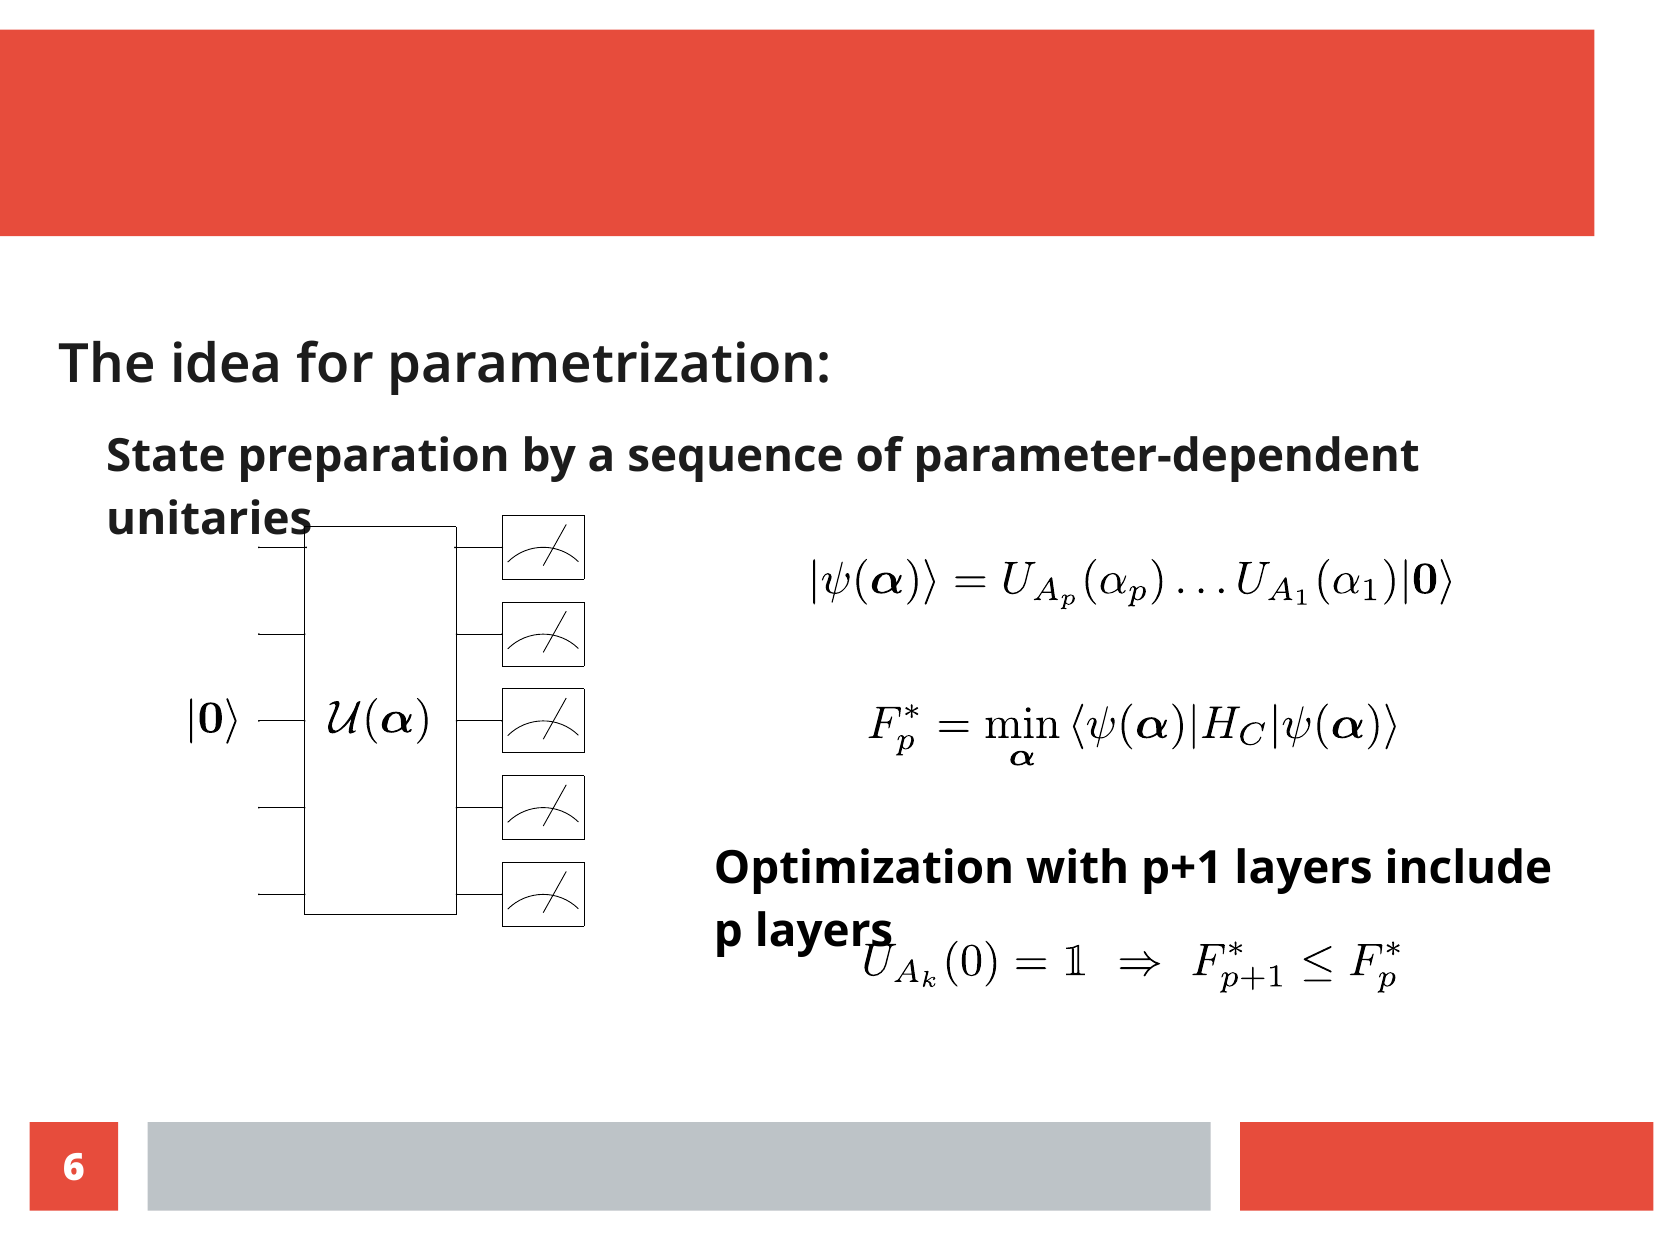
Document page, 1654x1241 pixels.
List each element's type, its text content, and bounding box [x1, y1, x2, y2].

text_box [907, 558, 918, 605]
text_box [821, 561, 850, 603]
text_box [961, 944, 982, 977]
text_box [1440, 558, 1451, 605]
text_box [1136, 717, 1168, 739]
text_box [199, 702, 222, 733]
text_box [1219, 972, 1238, 993]
text_box [1367, 703, 1379, 750]
text_box [1238, 561, 1270, 595]
text_box [1033, 577, 1059, 601]
text_box [1010, 750, 1035, 766]
text_box [1229, 941, 1243, 956]
text_box [328, 701, 361, 734]
text_box [1003, 561, 1036, 595]
text_box Optimization with p+1 layers include p layers [699, 827, 1576, 937]
text_box [1270, 965, 1282, 987]
text_box [1413, 563, 1437, 594]
text_box [946, 940, 958, 987]
text_box [1023, 717, 1034, 738]
text_box [1151, 558, 1163, 605]
text_box [1385, 703, 1396, 750]
text_box [1386, 941, 1400, 956]
text_box [1066, 944, 1085, 976]
text_box [1072, 703, 1084, 750]
text_box [226, 698, 237, 744]
text_box [1318, 558, 1330, 605]
text_box [868, 706, 901, 739]
text_box [1364, 578, 1377, 601]
text_box [1192, 944, 1225, 976]
text_box [871, 572, 902, 594]
text_box [1172, 703, 1183, 750]
text_box [1332, 717, 1363, 739]
text_box [1240, 966, 1265, 991]
text_box [856, 558, 868, 605]
text_box [922, 970, 936, 988]
text_box [895, 735, 914, 756]
list The idea for parametrization: State preparation by a sequence of parameter-dependent unitaries [59, 324, 1565, 1093]
text_box [1201, 706, 1241, 738]
text_box [1268, 577, 1293, 601]
text_box [1036, 717, 1060, 738]
text_box [894, 959, 919, 982]
text_box [985, 940, 997, 987]
text_box [381, 711, 412, 733]
text_box [1297, 589, 1307, 605]
text_box [1377, 972, 1396, 993]
text_box [905, 704, 919, 719]
text_box [416, 698, 428, 744]
text_box [1121, 703, 1133, 750]
text_box [366, 698, 378, 744]
text_box [1317, 703, 1328, 750]
text_box [924, 558, 935, 605]
text_box [1119, 951, 1161, 977]
text_box [985, 717, 1022, 738]
text_box [1060, 594, 1075, 610]
text_box [1085, 558, 1097, 605]
text_box [1303, 946, 1332, 973]
text_box [1384, 558, 1395, 605]
text_box [1127, 585, 1146, 607]
text_box [1282, 706, 1311, 748]
text_box [1100, 572, 1127, 594]
text_box [864, 943, 897, 977]
text_box [1349, 944, 1383, 976]
text_box [1086, 706, 1115, 748]
text_box [1333, 572, 1360, 594]
text_box [1240, 722, 1266, 746]
